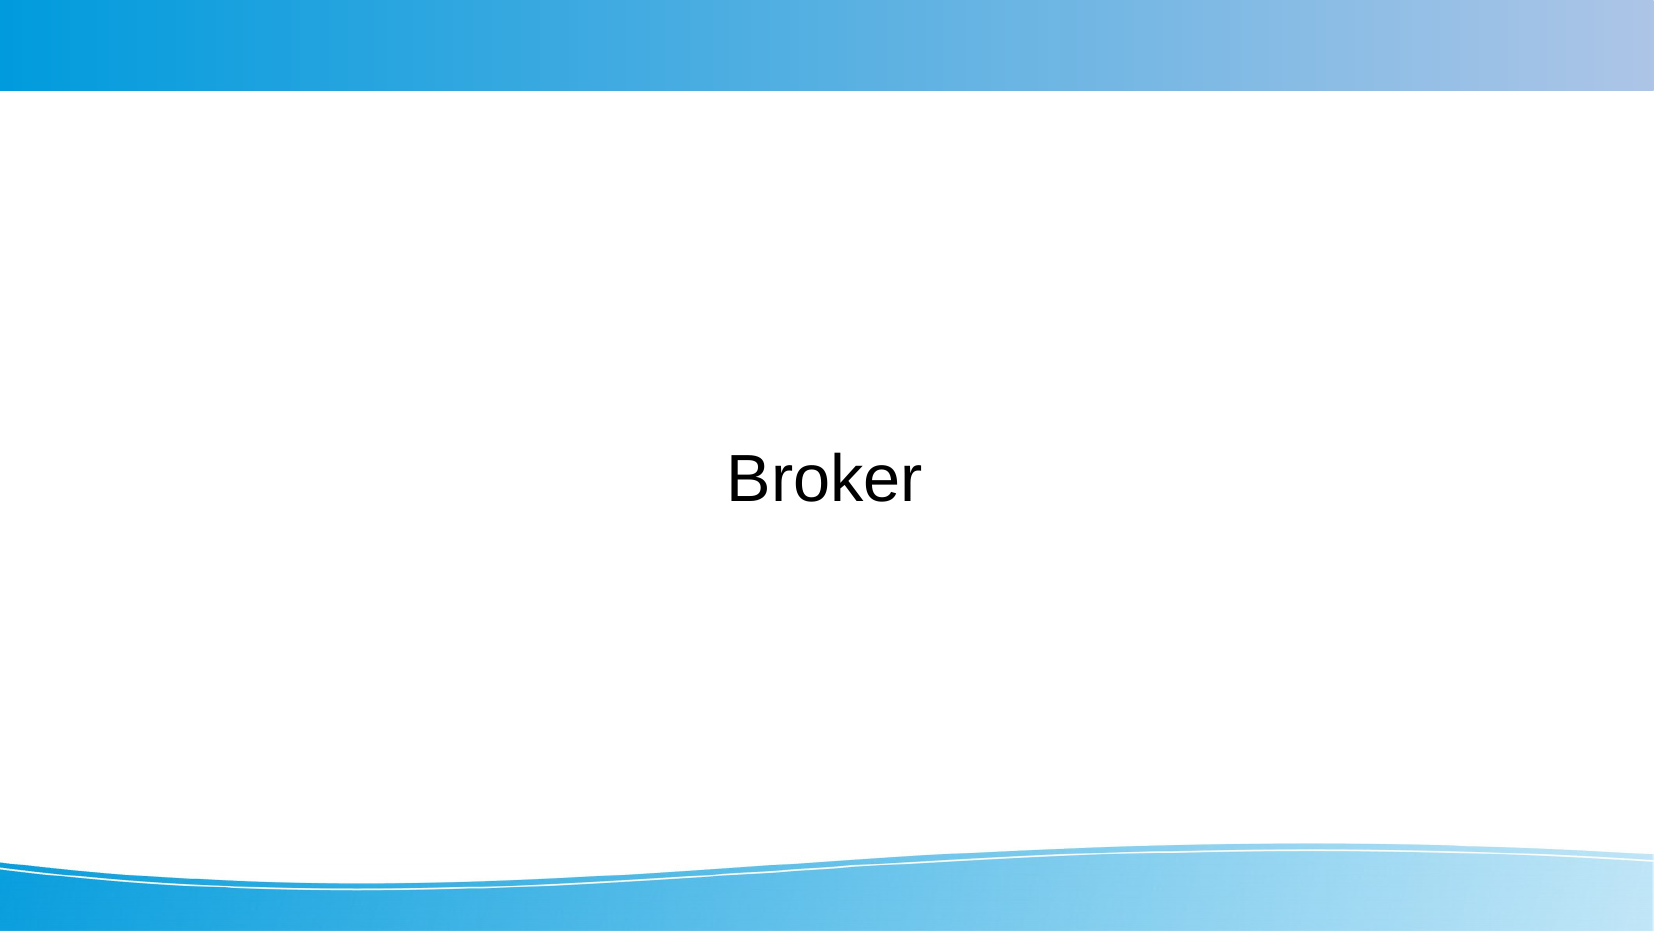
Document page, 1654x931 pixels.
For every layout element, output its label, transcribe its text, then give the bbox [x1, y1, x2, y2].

picture [0, 843, 1654, 931]
subtitle Broker [60, 123, 1591, 833]
